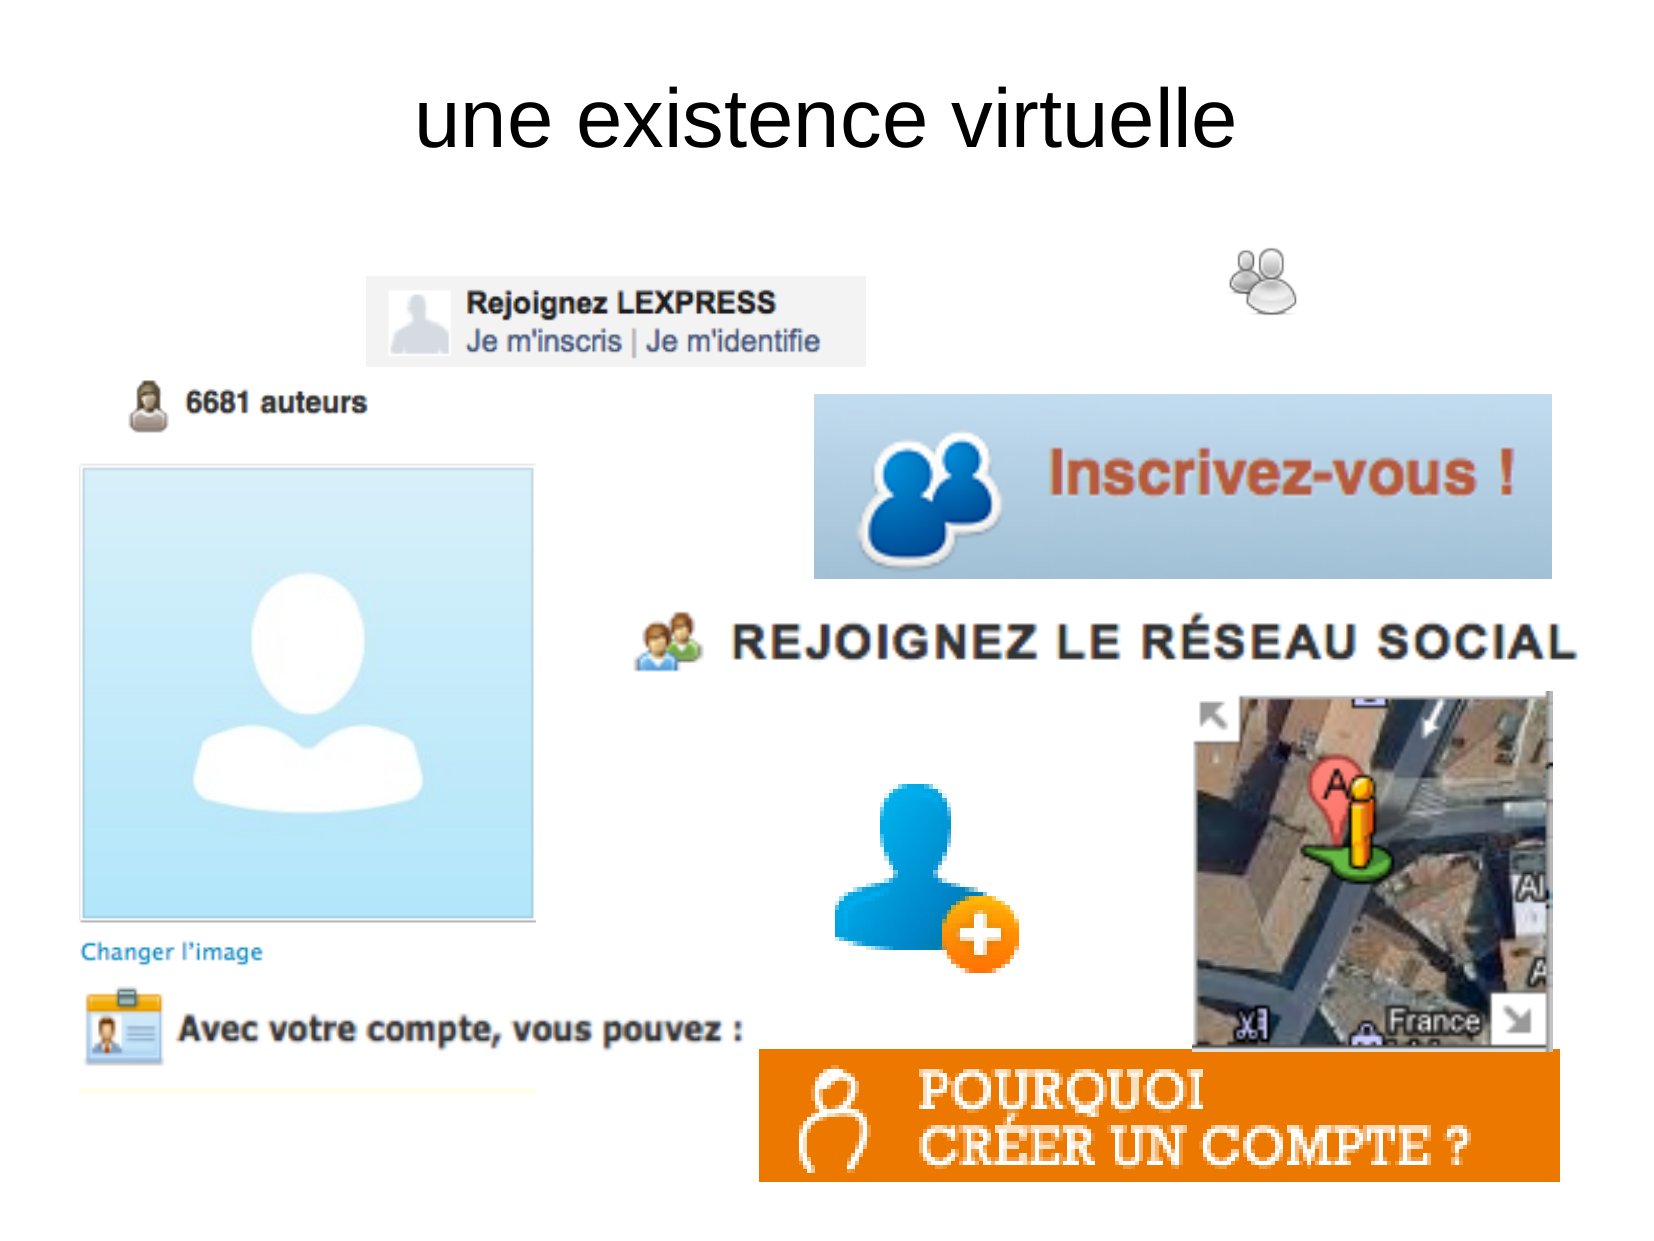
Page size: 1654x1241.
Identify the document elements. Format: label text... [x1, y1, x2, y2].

picture [70, 460, 1560, 1182]
title une existence virtuelle [129, 49, 1524, 190]
picture [1213, 234, 1314, 329]
picture [366, 276, 866, 367]
picture [814, 394, 1552, 579]
picture [813, 767, 1028, 982]
picture [123, 377, 378, 437]
picture [618, 602, 1595, 689]
